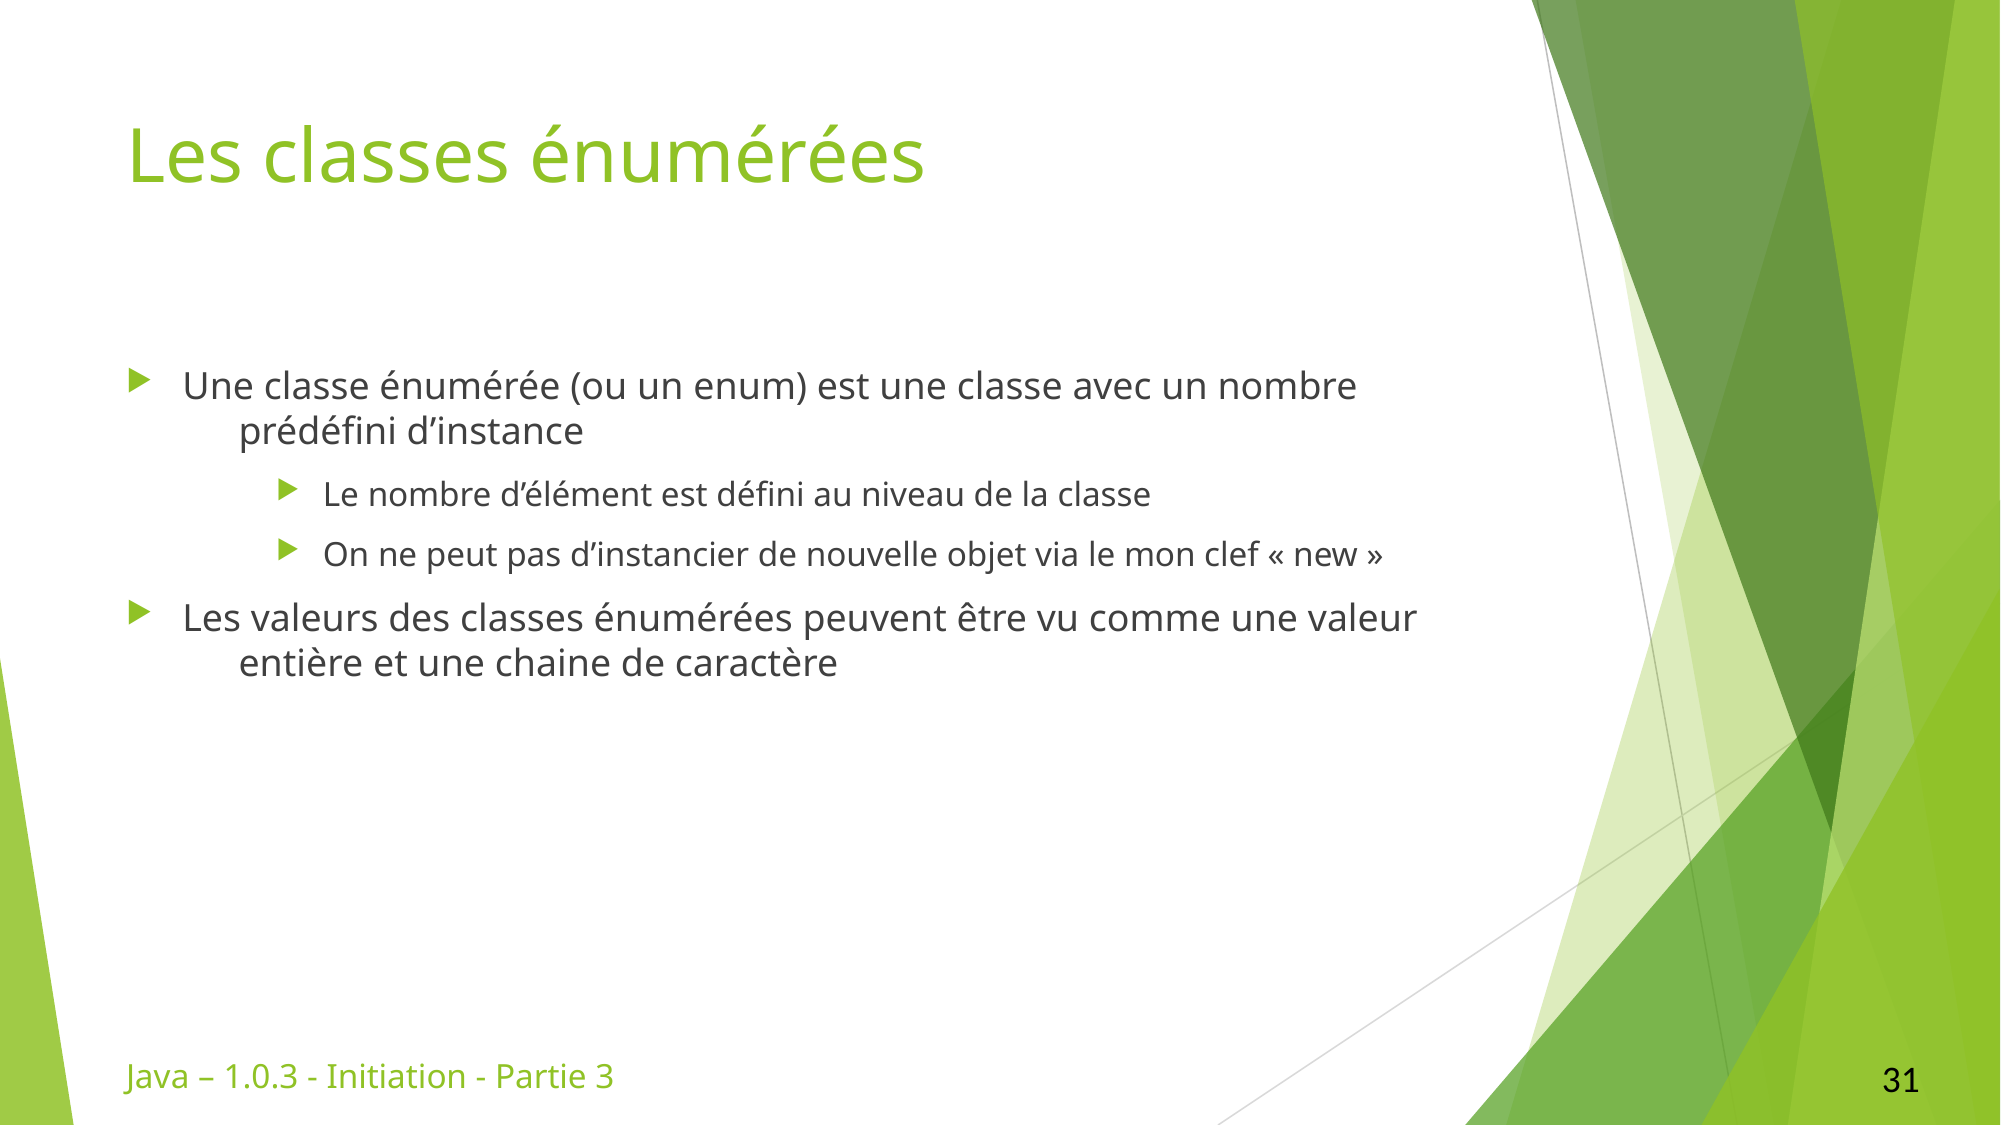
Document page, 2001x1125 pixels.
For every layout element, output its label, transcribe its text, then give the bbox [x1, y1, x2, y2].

text_box Java – 1.0.3 - Initiation - Partie 3 [111, 1047, 1094, 1109]
text_box [1866, 1047, 1979, 1108]
list Une classe énumérée (ou un enum) est une classe avec un nombre prédéfini d’instance Le nombre d’élément est défini au niveau de la classe On ne peut pas d’instancier de nouvelle objet via le mon clef « new » Les valeurs des classes énumérées peuvent être vu comme une valeur entière et une chaine de caractère [111, 354, 1522, 1048]
title Les classes énumérées [111, 99, 1522, 317]
